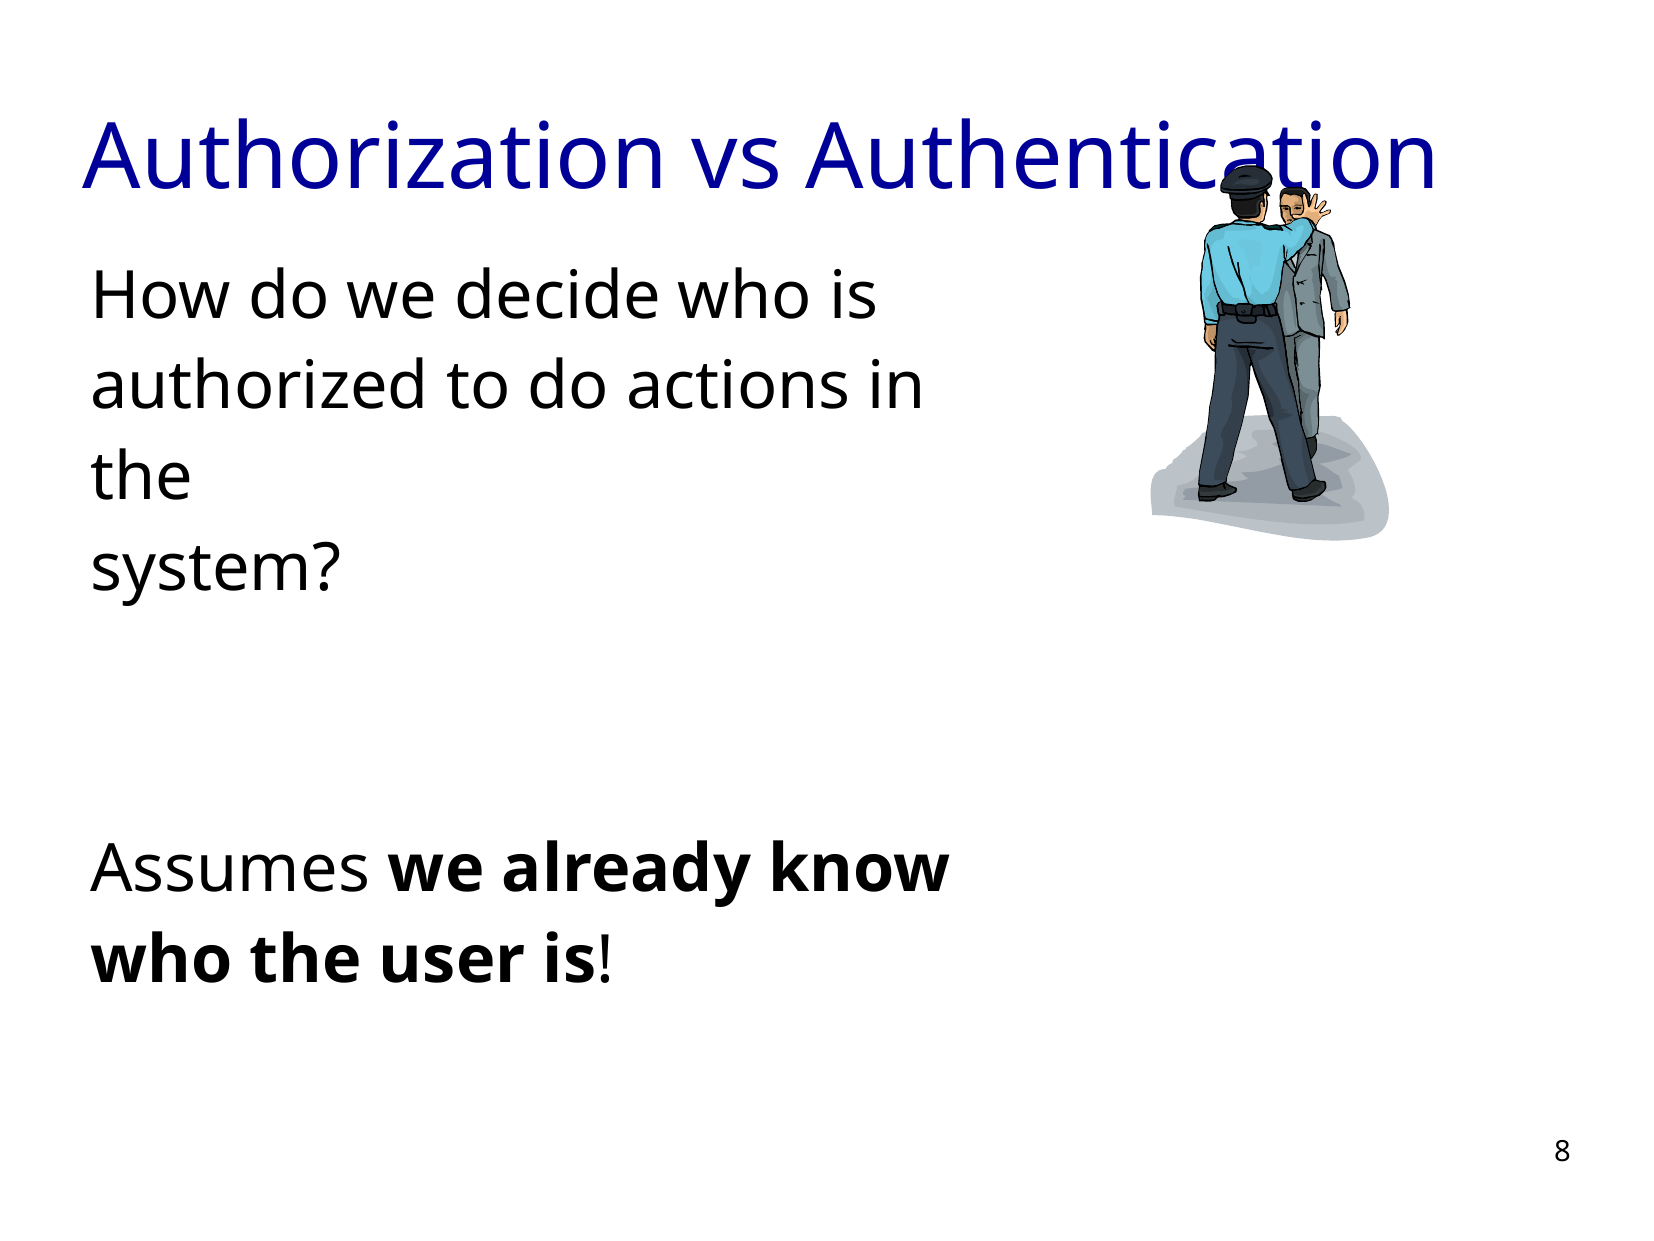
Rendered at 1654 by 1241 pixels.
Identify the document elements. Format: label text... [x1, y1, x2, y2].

list How do we decide who is authorized to do actions in the system? Assumes we already know who the user is! [54, 246, 1006, 1171]
picture [1143, 165, 1418, 552]
title Authorization vs Authentication [82, 49, 1571, 257]
